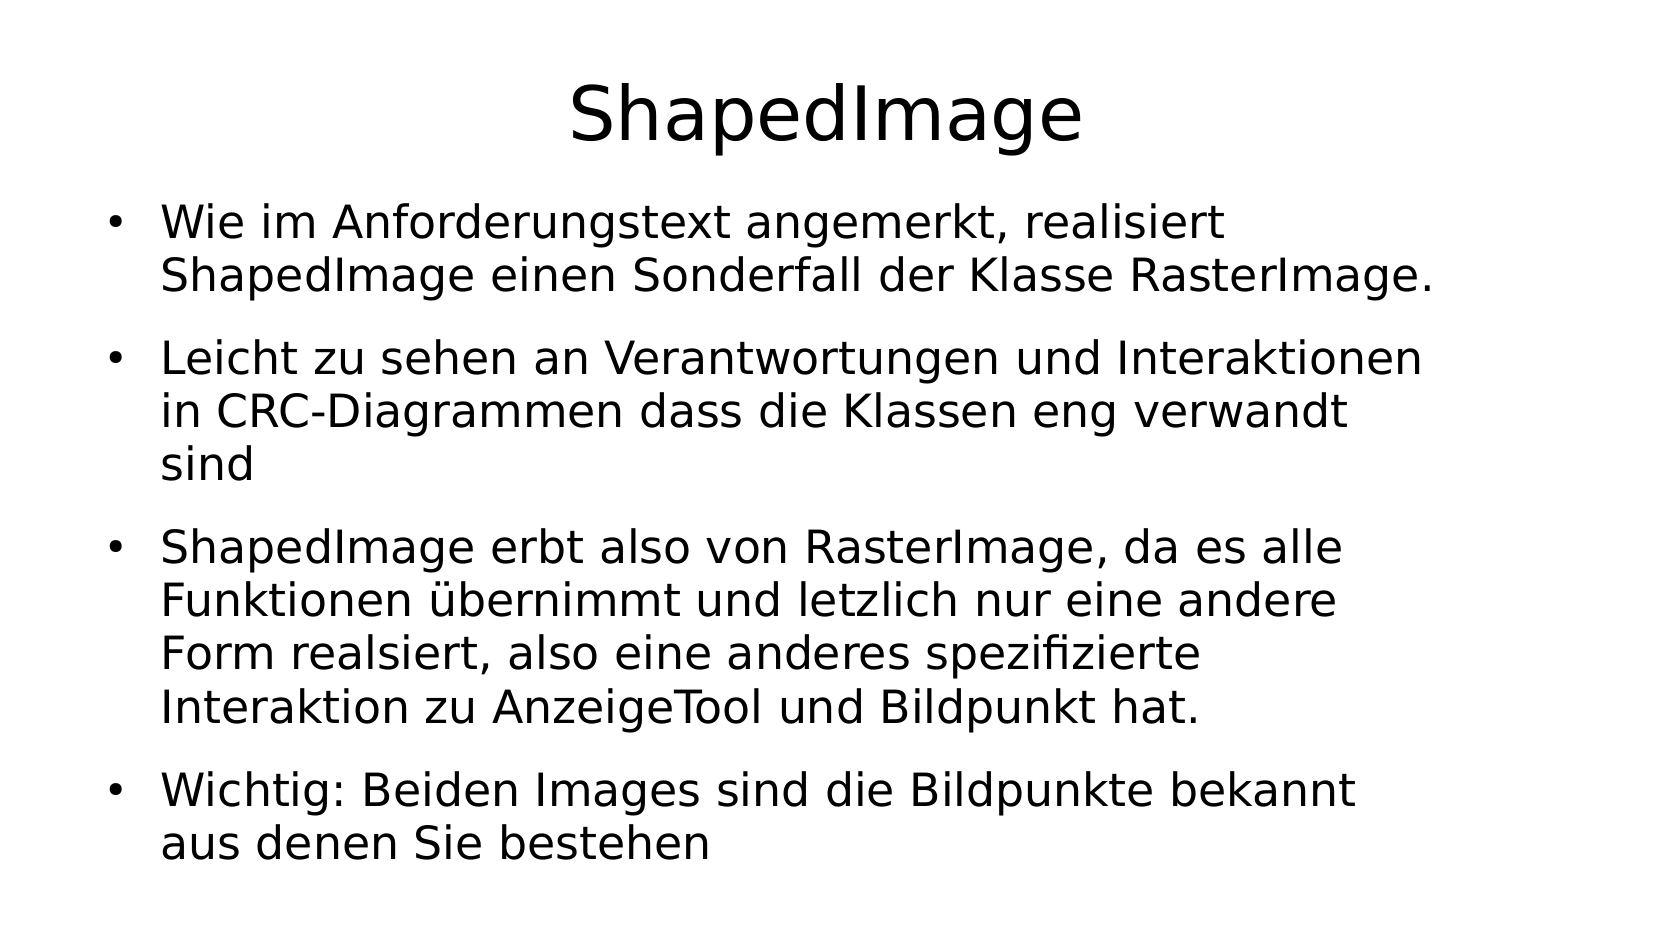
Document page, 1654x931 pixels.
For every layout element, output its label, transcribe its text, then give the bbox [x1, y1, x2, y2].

list Wie im Anforderungstext angemerkt, realisiert ShapedImage einen Sonderfall der Klasse RasterImage. Leicht zu sehen an Verantwortungen und Interaktionen in CRC-Diagrammen dass die Klassen eng verwandt sind ShapedImage erbt also von RasterImage, da es alle Funktionen übernimmt und letzlich nur eine andere Form realsiert, also eine anderes spezifizierte Interaktion zu AnzeigeTool und Bildpunkt hat. Wichtig: Beiden Images sind die Bildpunkte bekannt aus denen Sie bestehen [90, 195, 1441, 901]
title ShapedImage [82, 37, 1571, 193]
